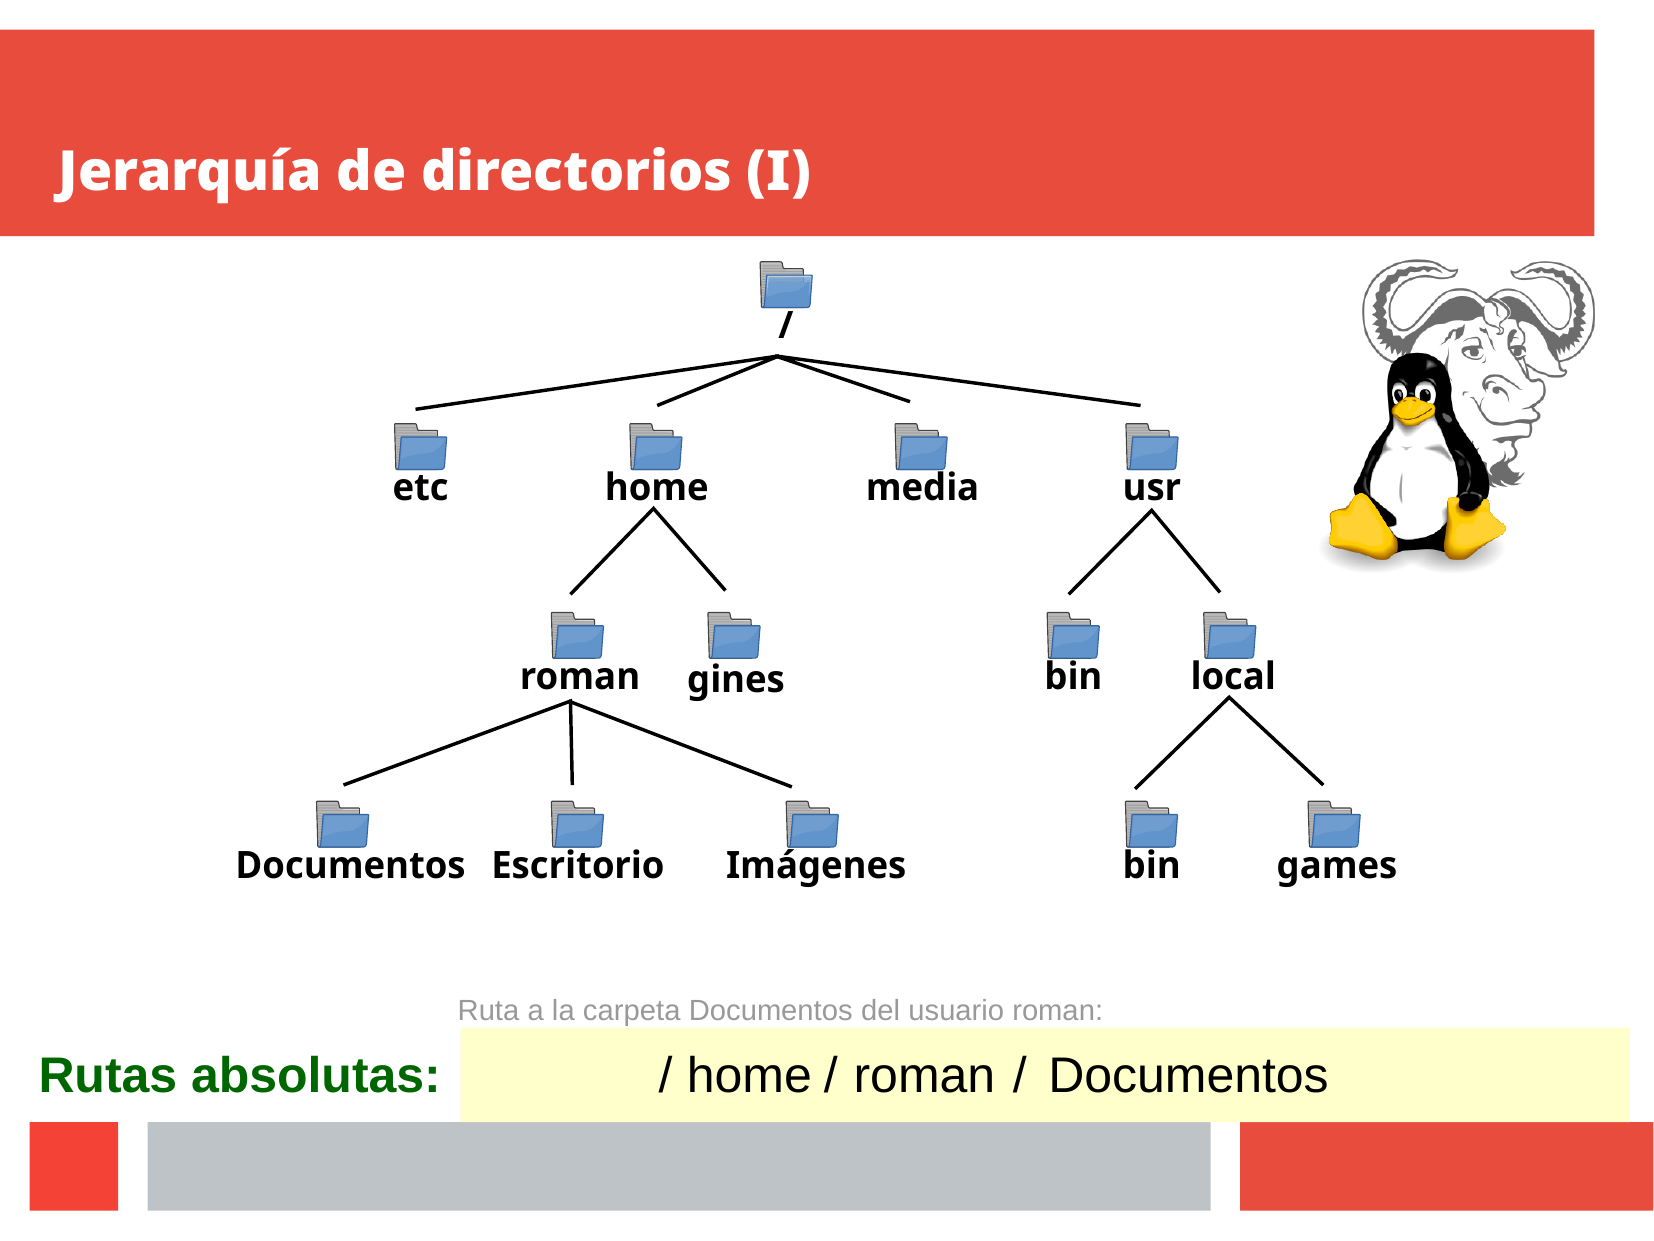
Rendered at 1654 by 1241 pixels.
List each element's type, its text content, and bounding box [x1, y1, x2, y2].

text_box roman [838, 1039, 998, 1111]
text_box / [809, 1039, 838, 1111]
text_box Rutas absolutas: [23, 1039, 457, 1111]
title Jerarquía de directorios (I) [59, 59, 1595, 207]
picture [229, 250, 1595, 953]
text_box / [998, 1039, 1033, 1111]
text_box home [672, 1039, 809, 1111]
text_box Ruta a la carpeta Documentos del usuario roman: [442, 986, 1120, 1034]
text_box Documentos [1033, 1039, 1344, 1111]
text_box [460, 1027, 1630, 1123]
text_box / [643, 1039, 672, 1110]
